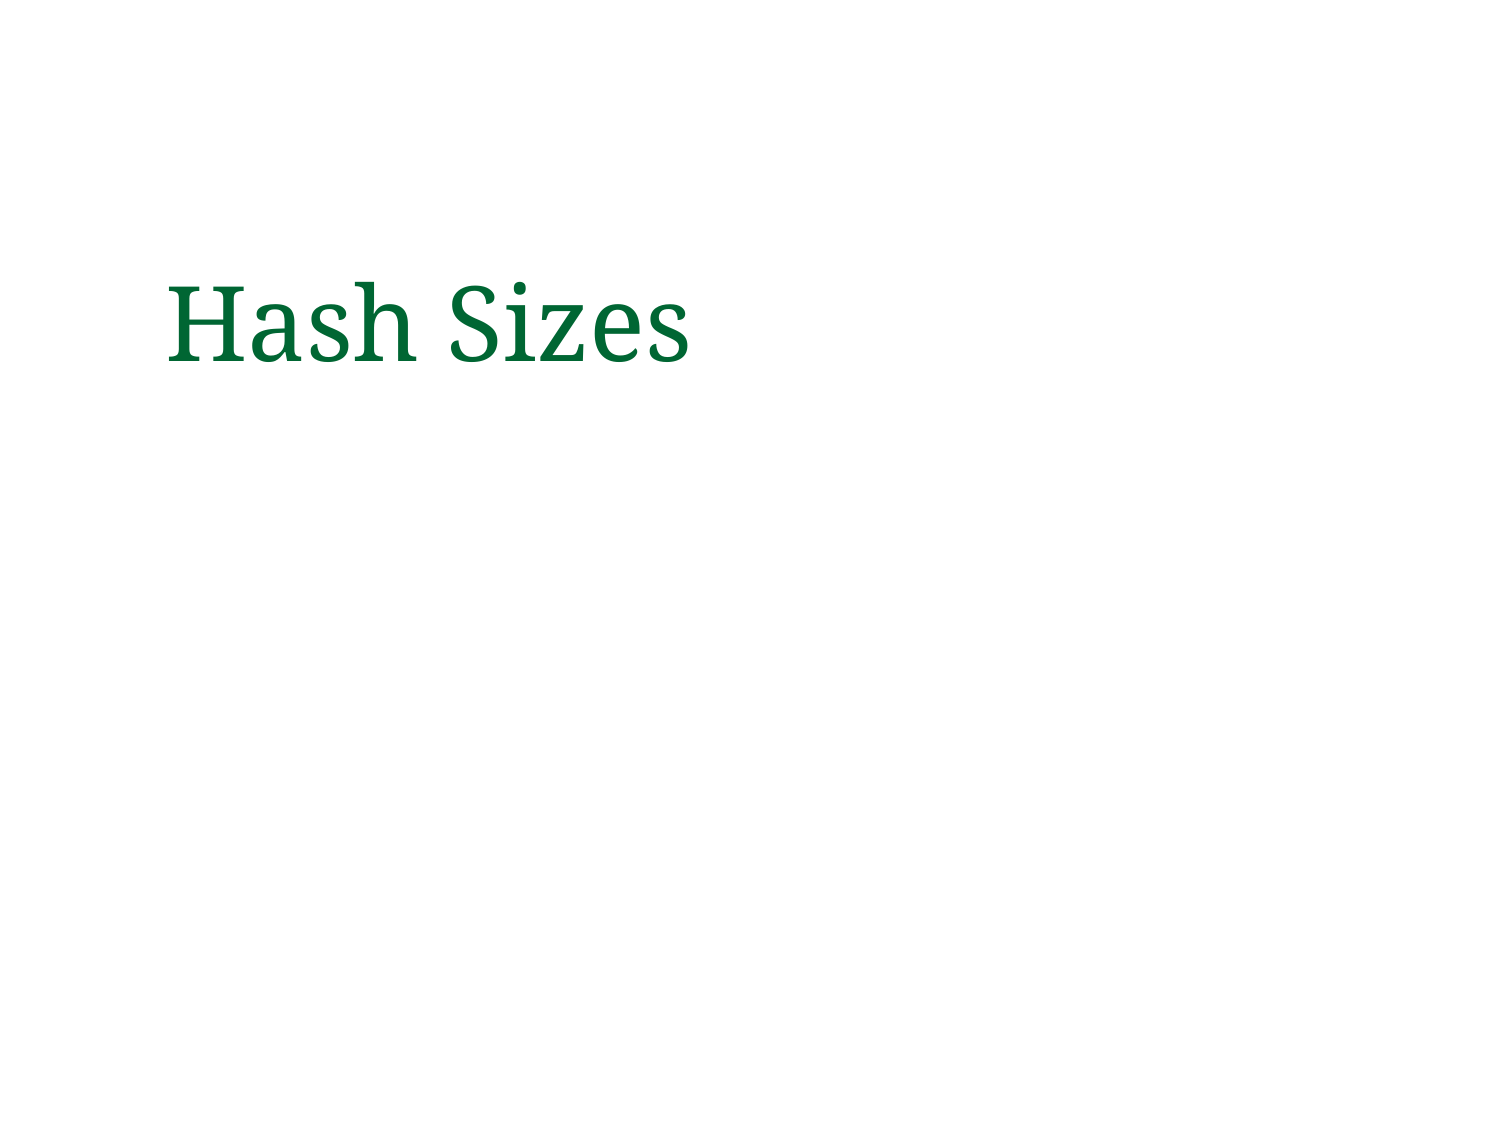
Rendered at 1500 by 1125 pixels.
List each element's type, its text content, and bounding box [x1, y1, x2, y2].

title Hash Sizes [150, 249, 1401, 538]
